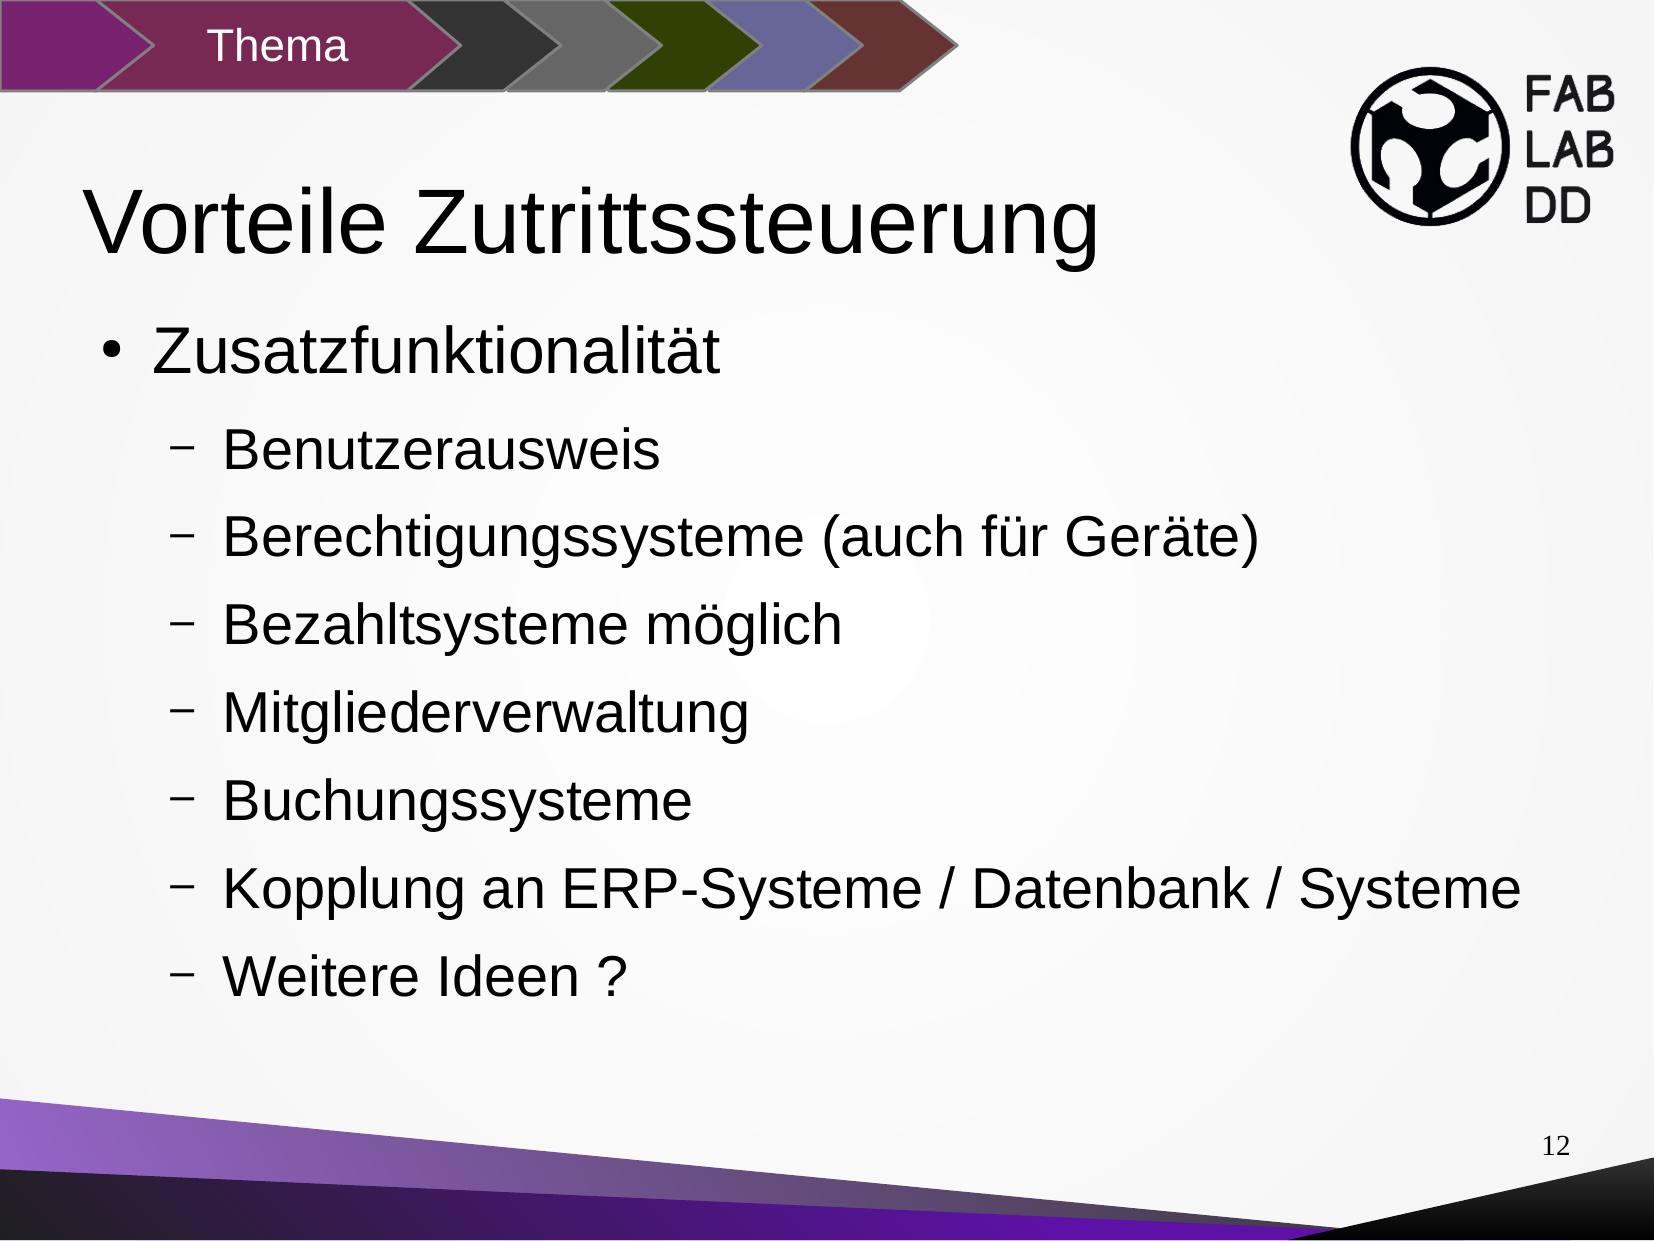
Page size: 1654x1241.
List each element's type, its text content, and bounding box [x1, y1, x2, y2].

text_box Thema [98, 0, 461, 91]
text_box [409, 0, 958, 91]
title Vorteile Zutrittssteuerung [82, 118, 1300, 313]
text_box [0, 0, 154, 91]
list Zusatzfunktionalität Benutzerausweis Berechtigungssysteme (auch für Geräte) Bezahltsysteme möglich Mitgliederverwaltung Buchungssysteme Kopplung an ERP-Systeme / Datenbank / Systeme Weitere Ideen ? [82, 313, 1538, 1034]
picture [1324, 36, 1642, 257]
